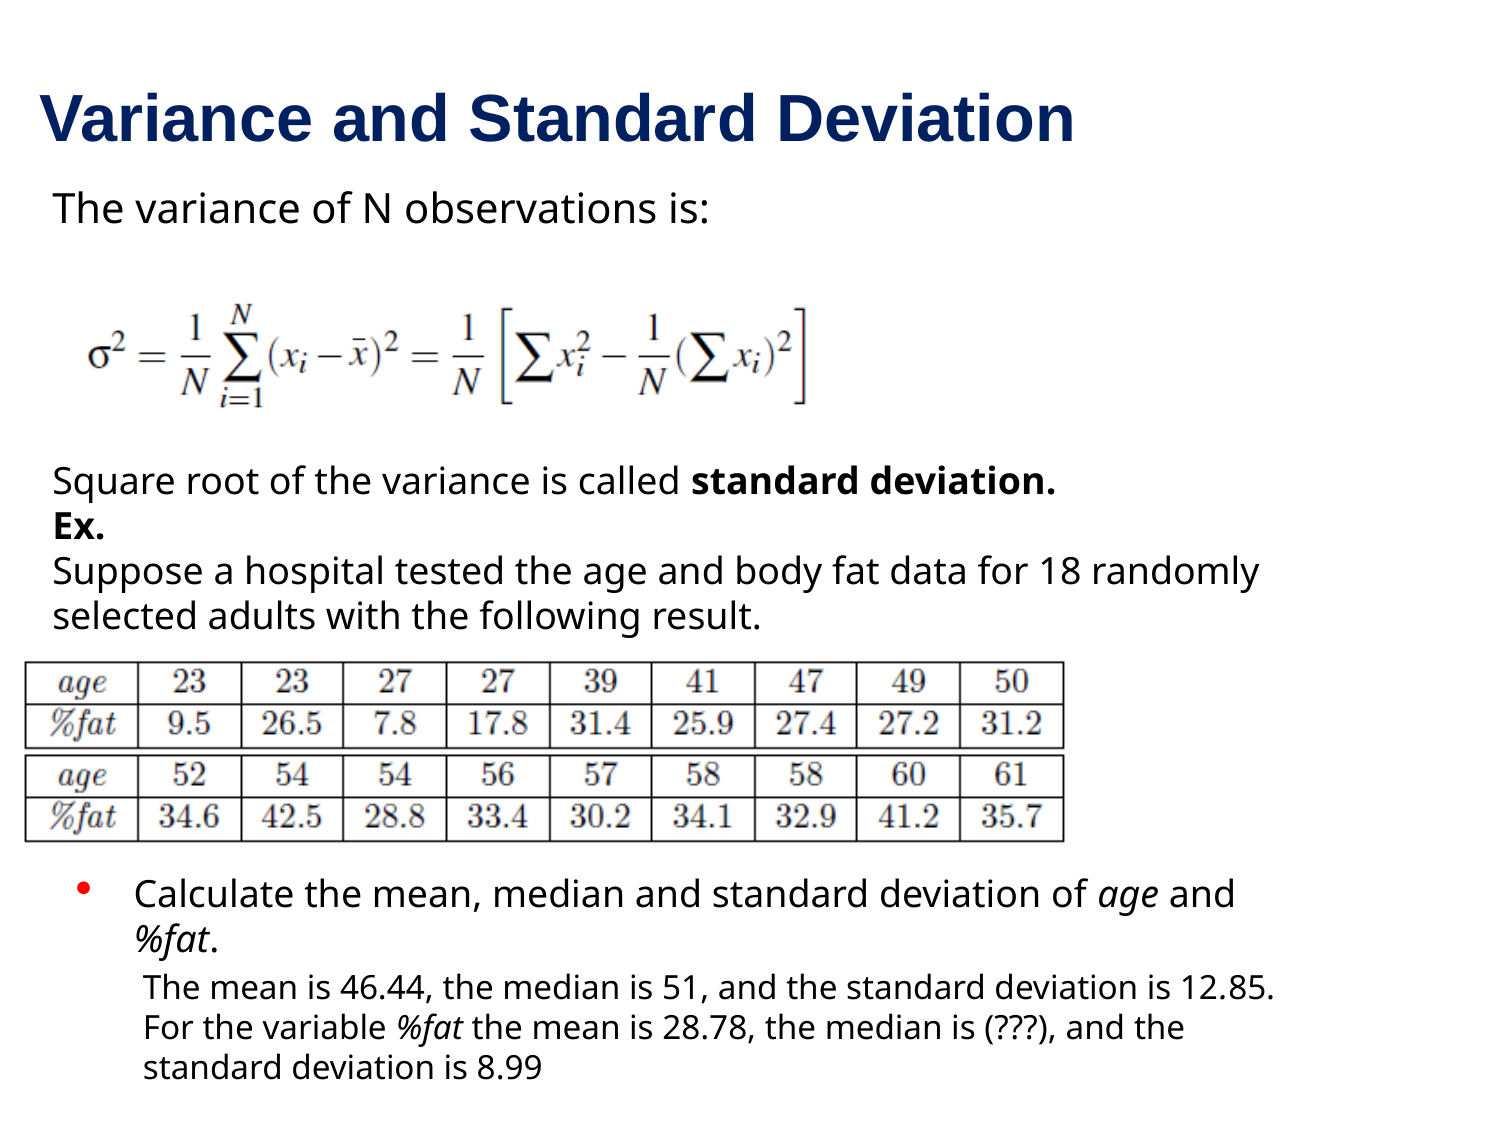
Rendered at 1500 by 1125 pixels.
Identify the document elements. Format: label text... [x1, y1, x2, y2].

list The variance of N observations is: [37, 174, 1212, 250]
text_box Square root of the variance is called standard deviation. Ex. Suppose a hospital tested the age and body fat data for 18 randomly selected adults with the following result. [37, 449, 1312, 625]
picture [75, 287, 817, 417]
title Variance and Standard Deviation [24, 24, 1096, 162]
text_box Calculate the mean, median and standard deviation of age and %fat. The mean is 46.44, the median is 51, and the standard deviation is 12.85. For the variable %fat the mean is 28.78, the median is (???), and the standard deviation is 8.99 [62, 862, 1337, 1062]
picture [16, 649, 1072, 848]
